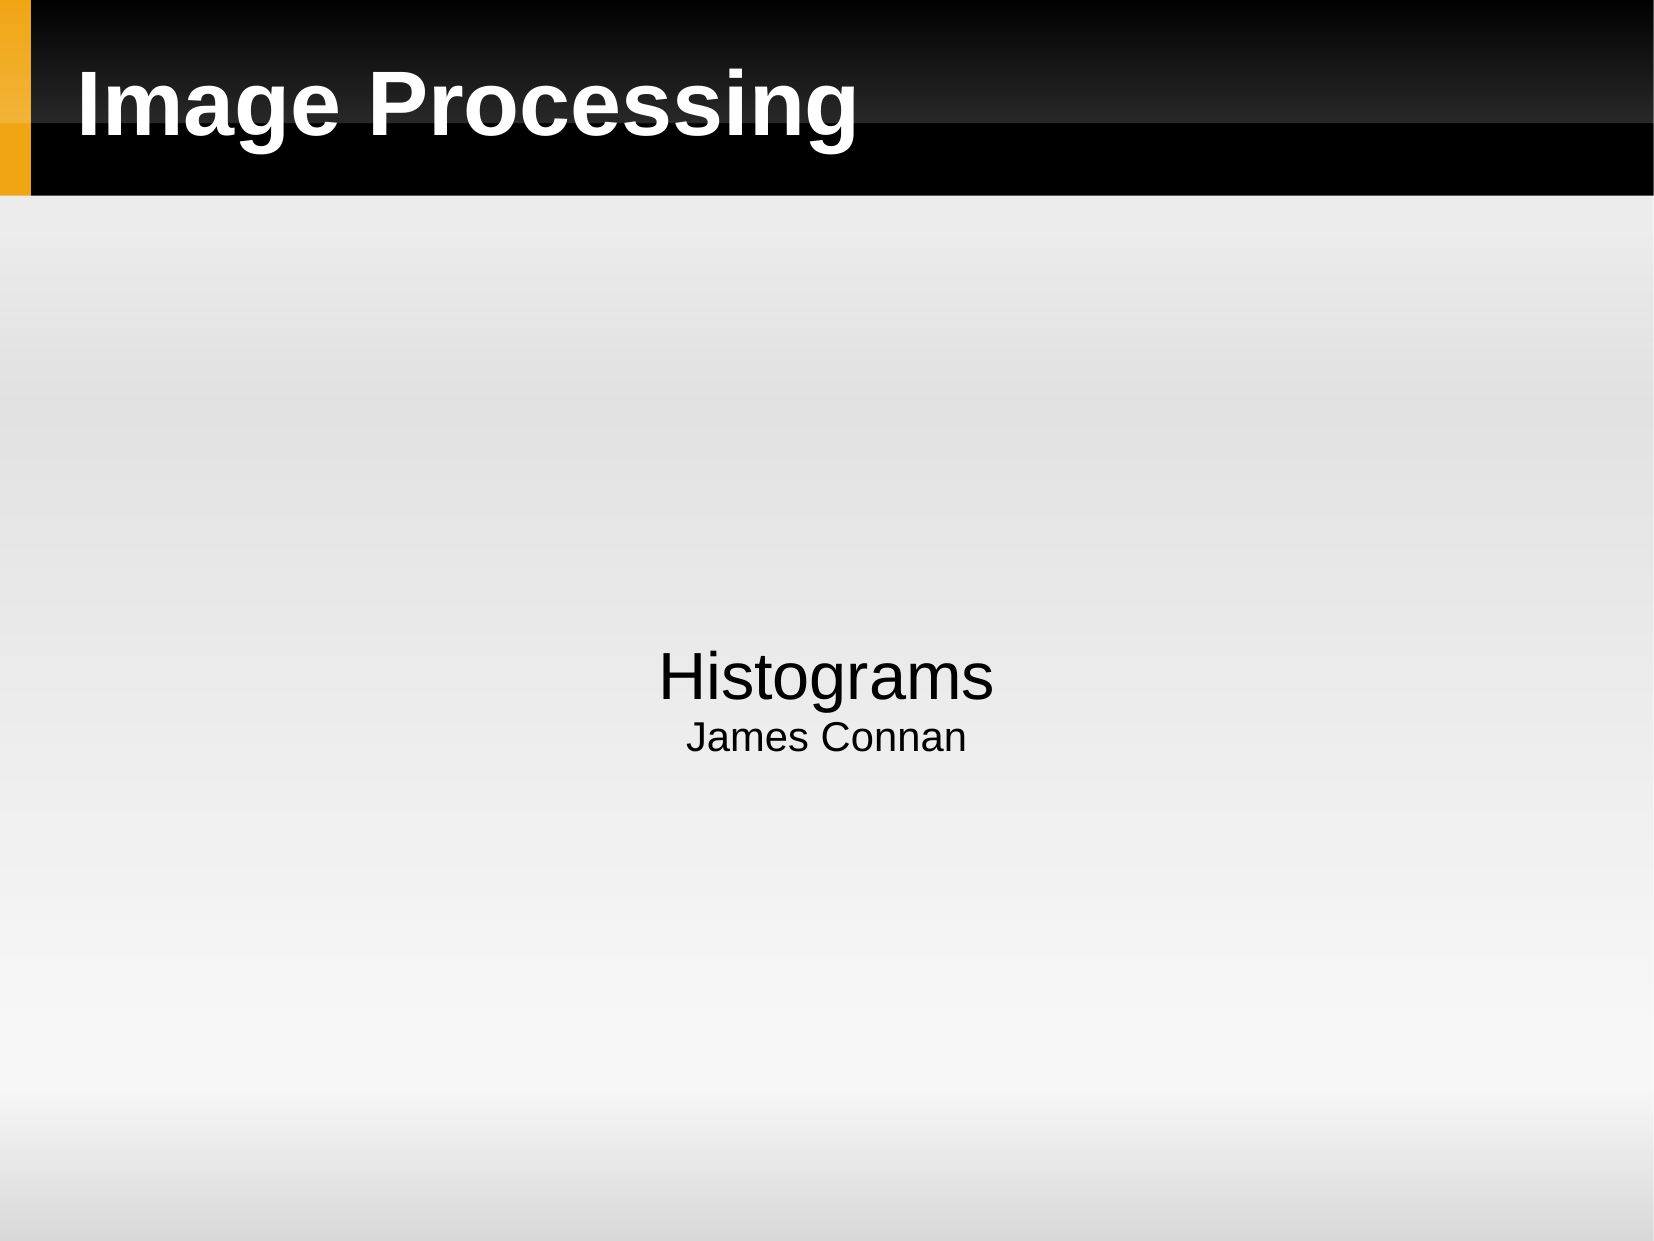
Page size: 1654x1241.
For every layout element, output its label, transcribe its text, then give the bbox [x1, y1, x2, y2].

picture [0, 0, 1654, 1241]
title Image Processing [76, 0, 1565, 208]
subtitle Histograms James Connan [82, 290, 1571, 1109]
